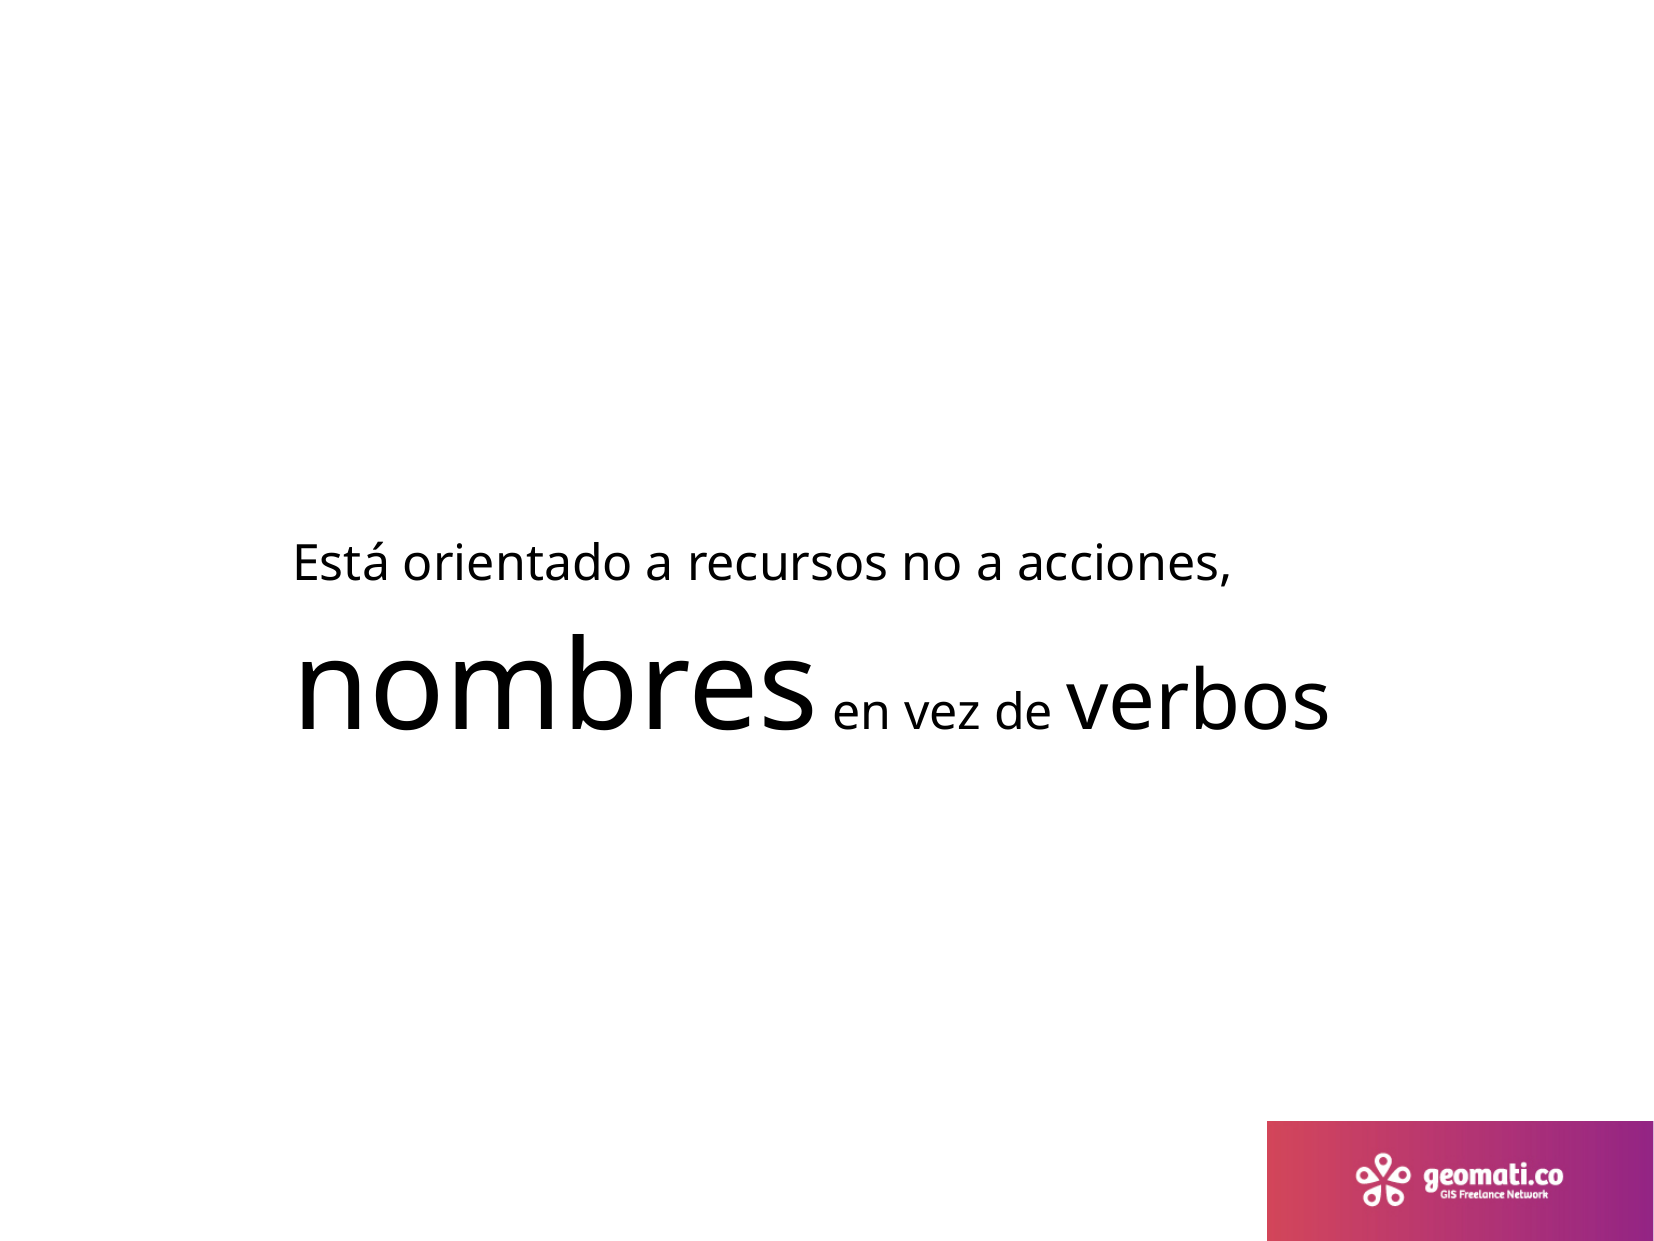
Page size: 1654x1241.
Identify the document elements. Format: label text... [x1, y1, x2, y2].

text_box Está orientado a recursos no a acciones, nombres en vez de verbos [277, 519, 1365, 763]
picture [1267, 1121, 1654, 1241]
